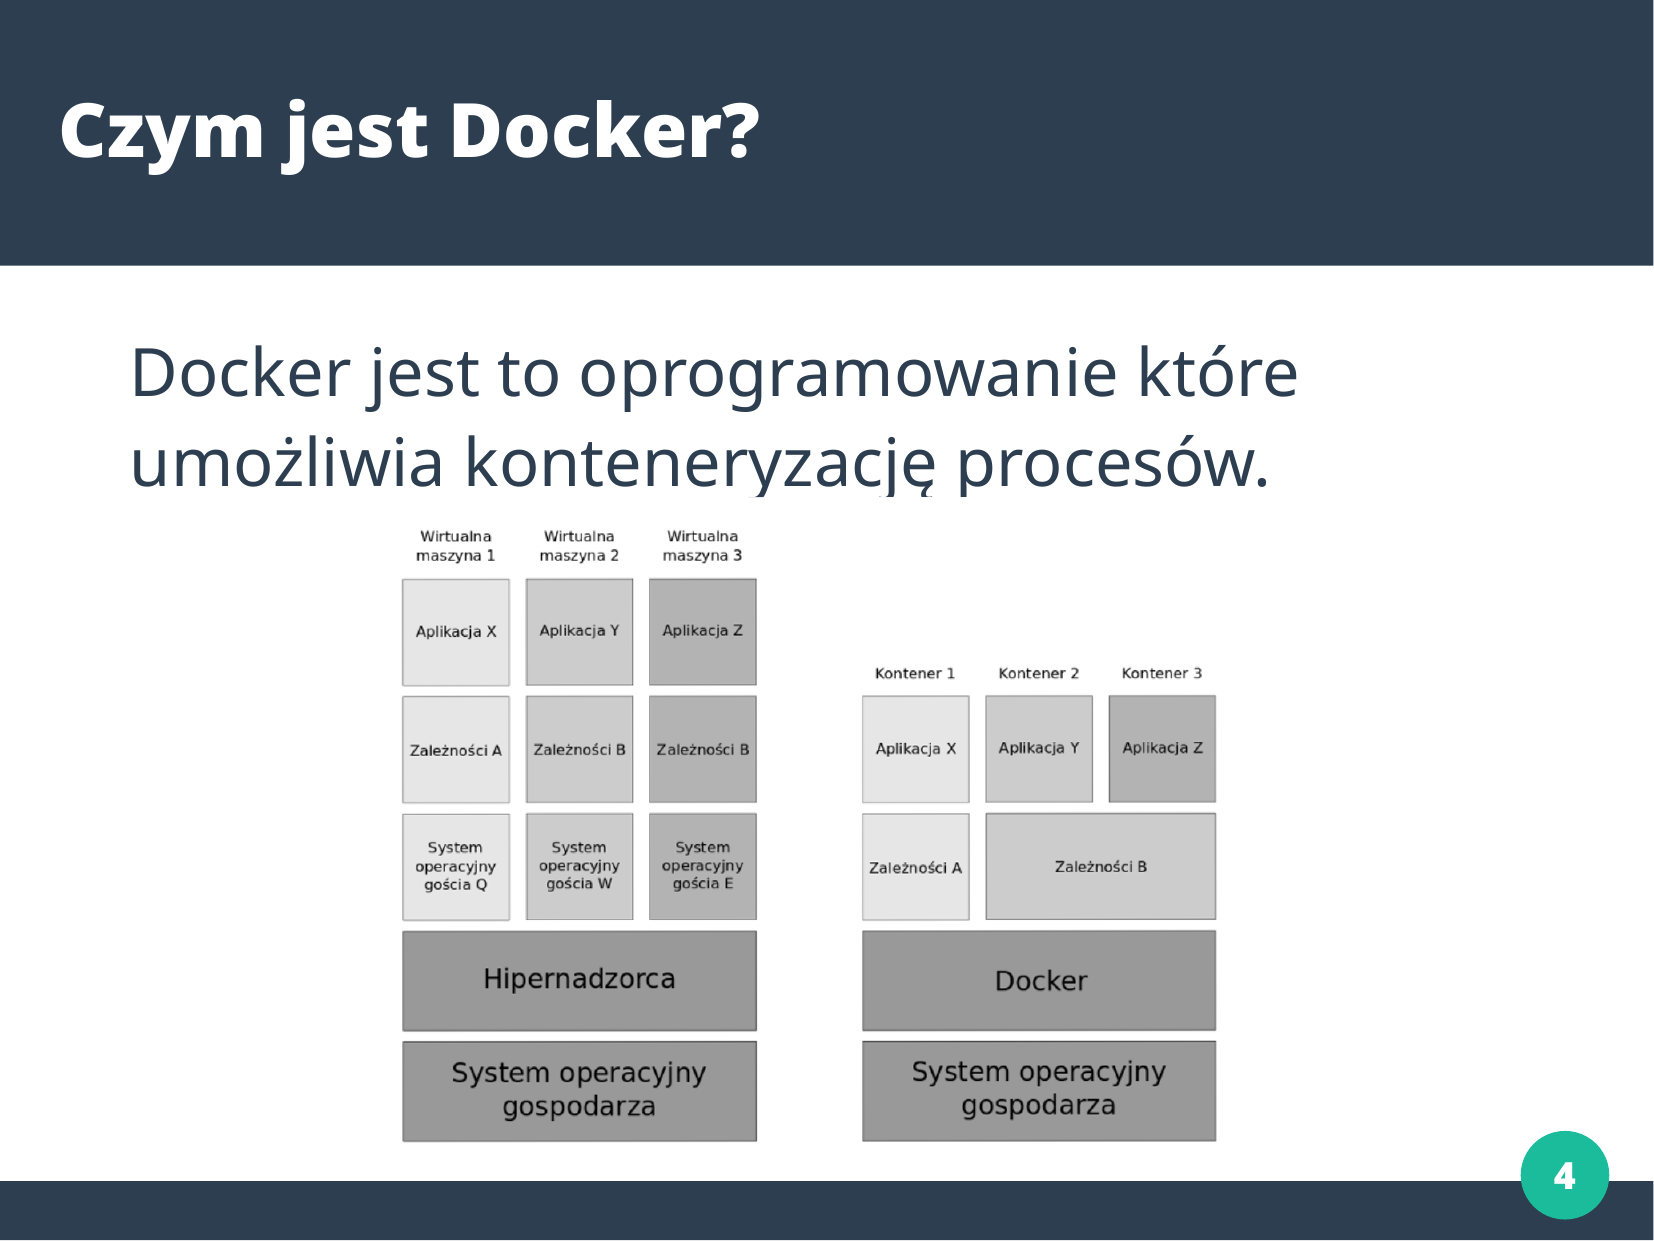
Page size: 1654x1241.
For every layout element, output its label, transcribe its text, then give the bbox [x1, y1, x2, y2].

picture [332, 496, 1284, 1170]
title Czym jest Docker? [59, 49, 1595, 207]
list Docker jest to oprogramowanie które umożliwia konteneryzację procesów. [59, 324, 1595, 1152]
